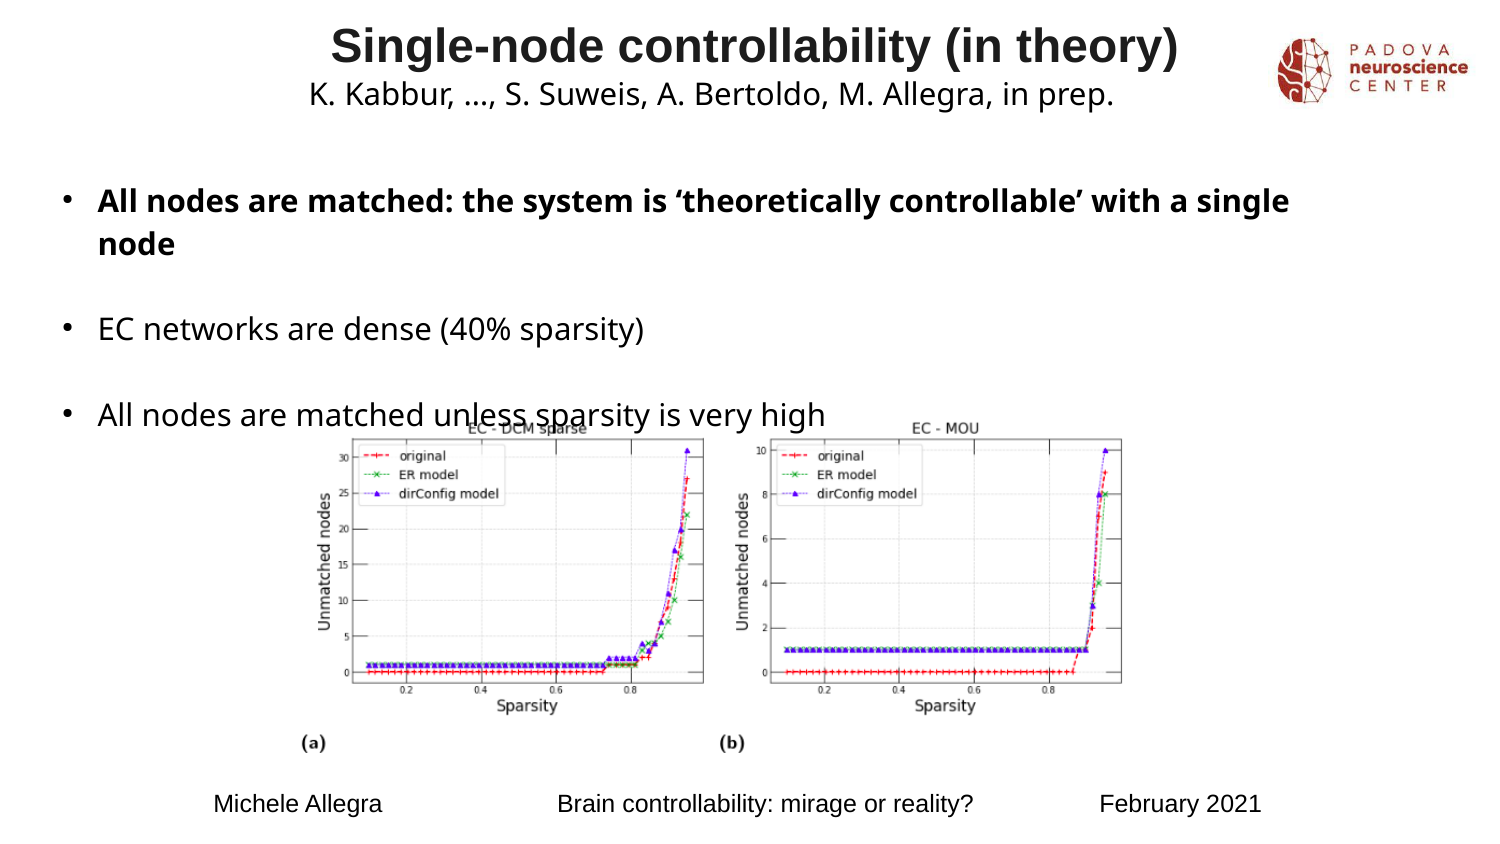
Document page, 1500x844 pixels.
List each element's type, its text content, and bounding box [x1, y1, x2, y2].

text_box Single-node controllability (in theory) [74, 0, 1436, 95]
text_box K. Kabbur, …, S. Suweis, A. Bertoldo, M. Allegra, in prep. [218, 58, 1234, 127]
picture [274, 573, 1164, 768]
text_box Michele Allegra Brain controllability: mirage or reality? February 2021 [64, 776, 1415, 828]
text_box All nodes are matched: the system is ‘theoretically controllable’ with a single node EC networks are dense (40% sparsity) All nodes are matched unless sparsity is very high [47, 171, 1312, 573]
picture [1268, 10, 1476, 123]
